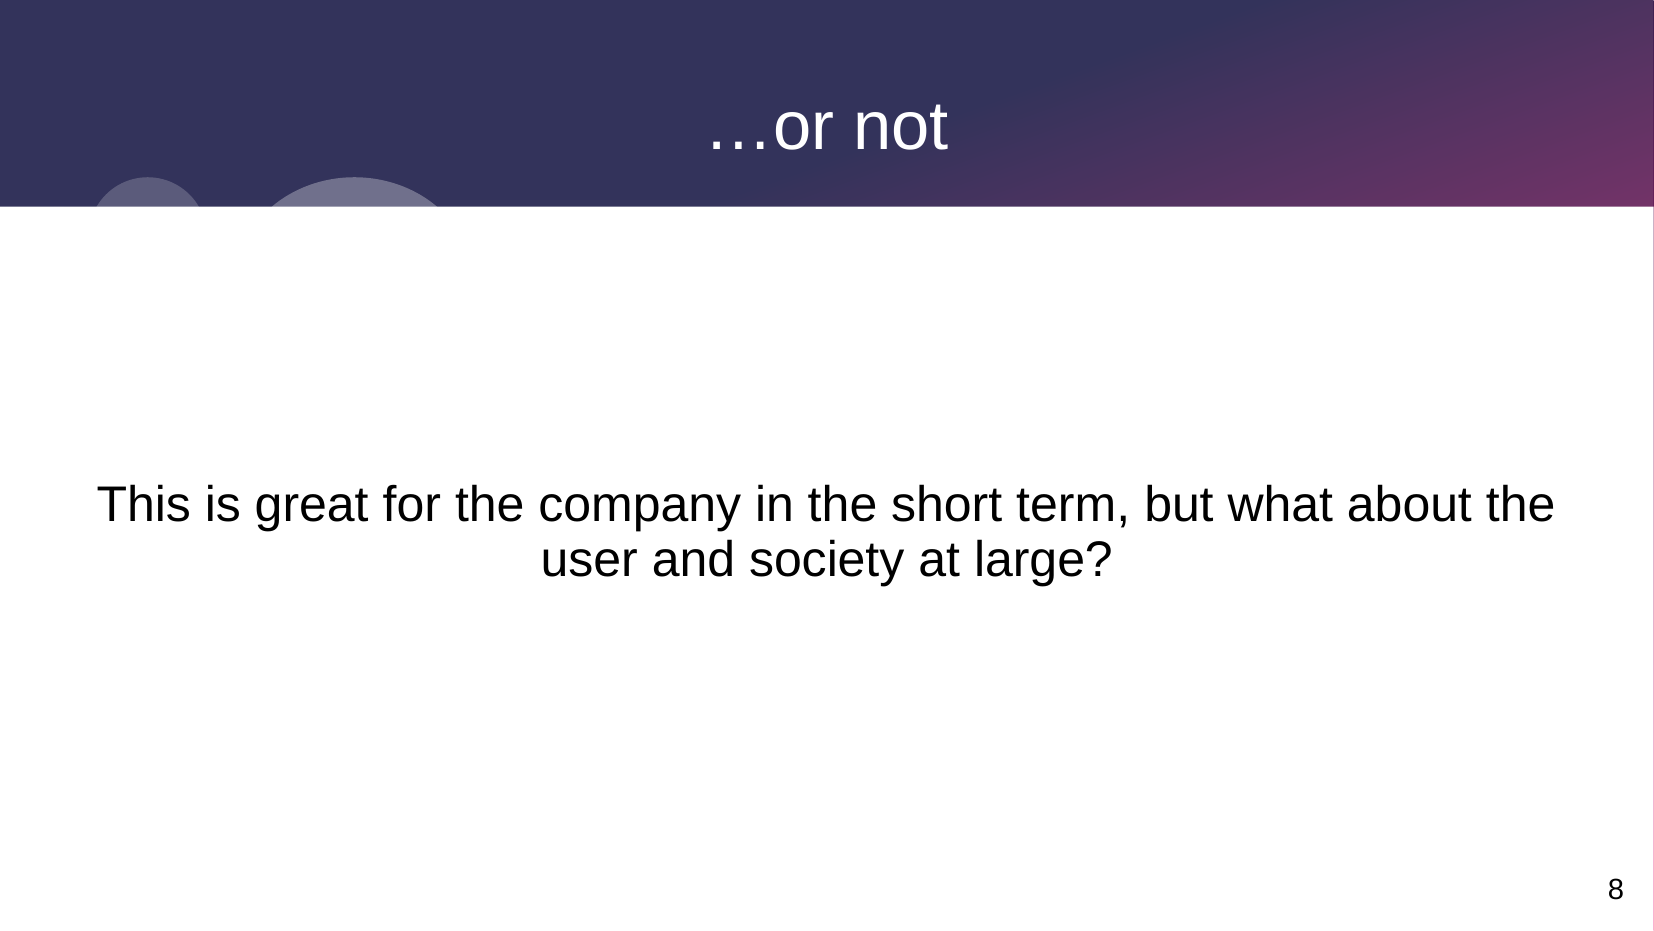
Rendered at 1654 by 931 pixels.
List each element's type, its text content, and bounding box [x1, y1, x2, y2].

subtitle This is great for the company in the short term, but what about the user and society at large? [88, 236, 1565, 827]
title …or not [88, 44, 1565, 207]
